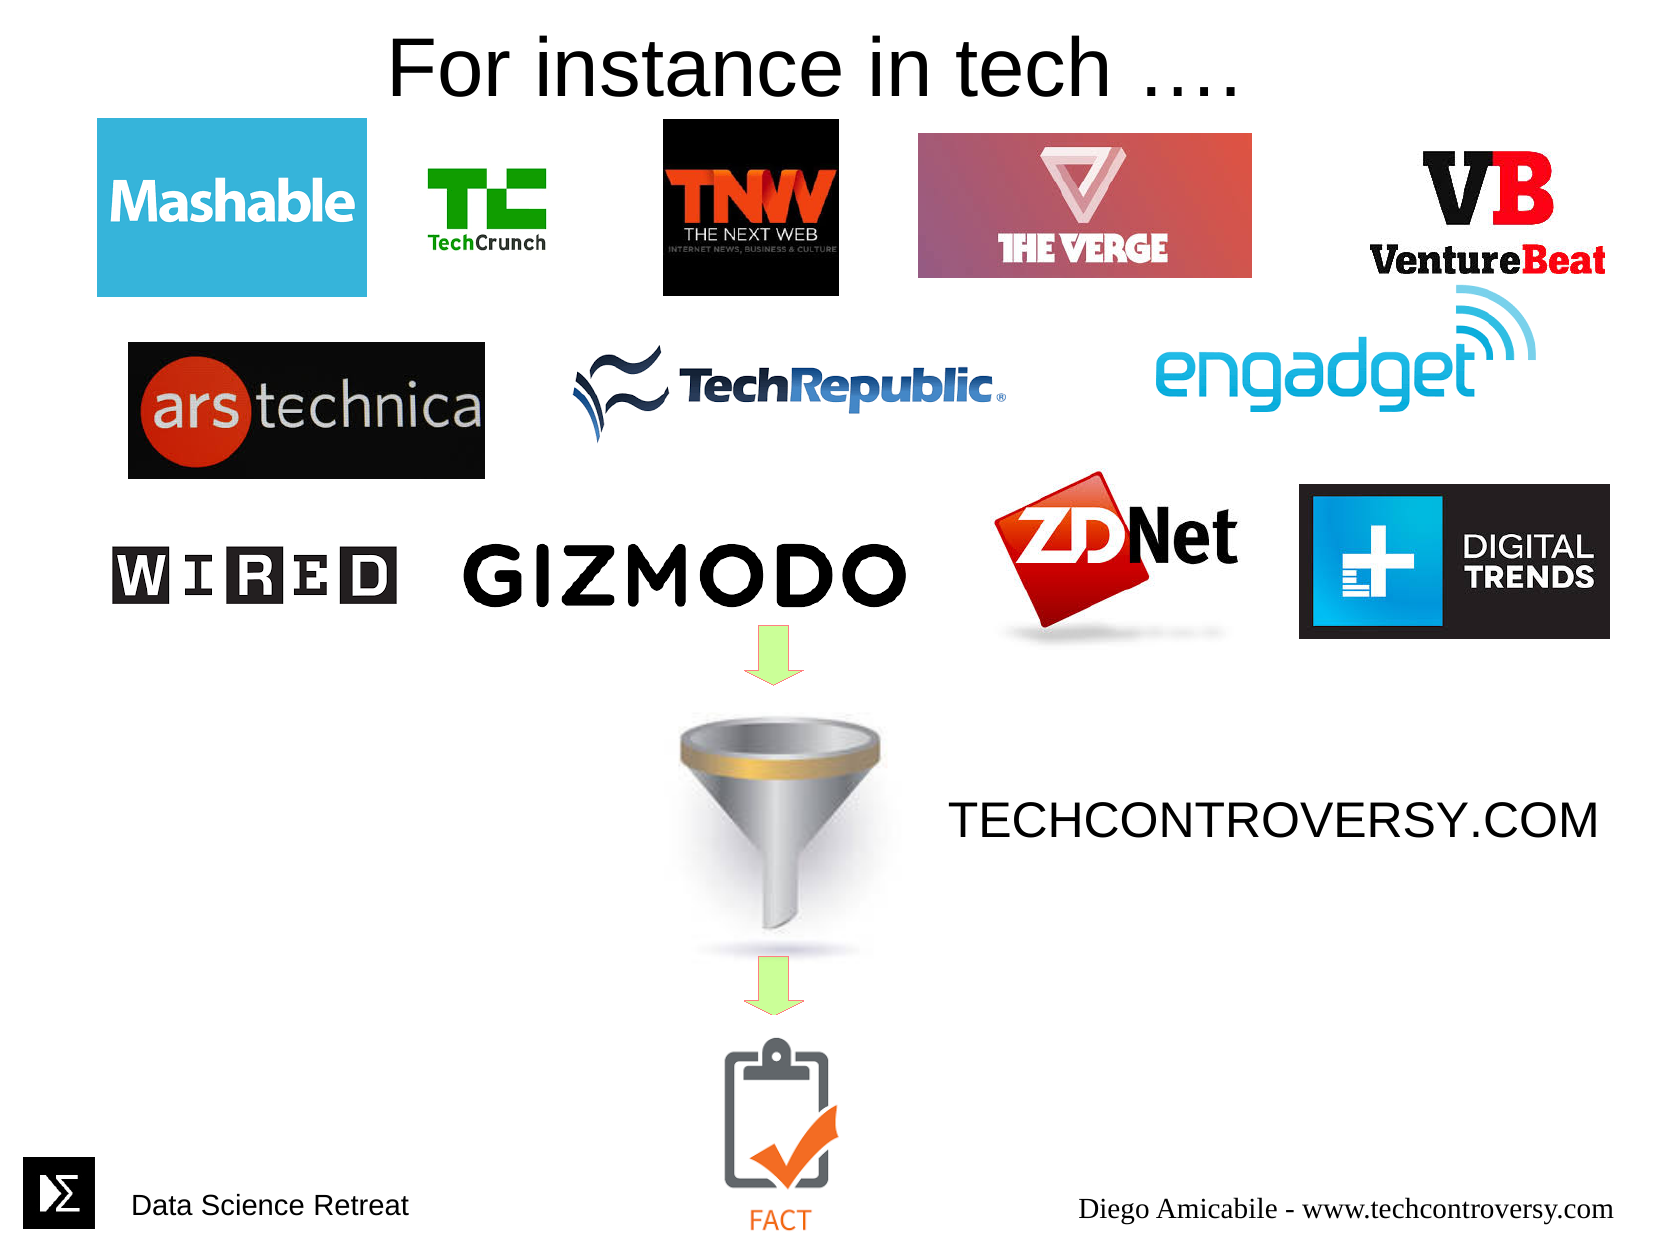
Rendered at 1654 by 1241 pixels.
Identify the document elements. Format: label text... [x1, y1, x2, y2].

picture [94, 498, 414, 650]
picture [128, 342, 485, 479]
picture [663, 119, 839, 296]
picture [637, 685, 933, 981]
text_box [744, 956, 804, 1015]
picture [1299, 484, 1610, 639]
picture [1370, 151, 1605, 274]
picture [23, 1157, 95, 1229]
picture [1156, 284, 1536, 412]
picture [990, 460, 1241, 654]
picture [661, 1015, 895, 1241]
picture [918, 133, 1252, 278]
picture [460, 531, 910, 618]
text_box [744, 625, 804, 686]
title For instance in tech …. [70, 0, 1559, 172]
picture [566, 340, 1011, 449]
picture [97, 118, 638, 297]
text_box TECHCONTROVERSY.COM [933, 784, 1654, 875]
